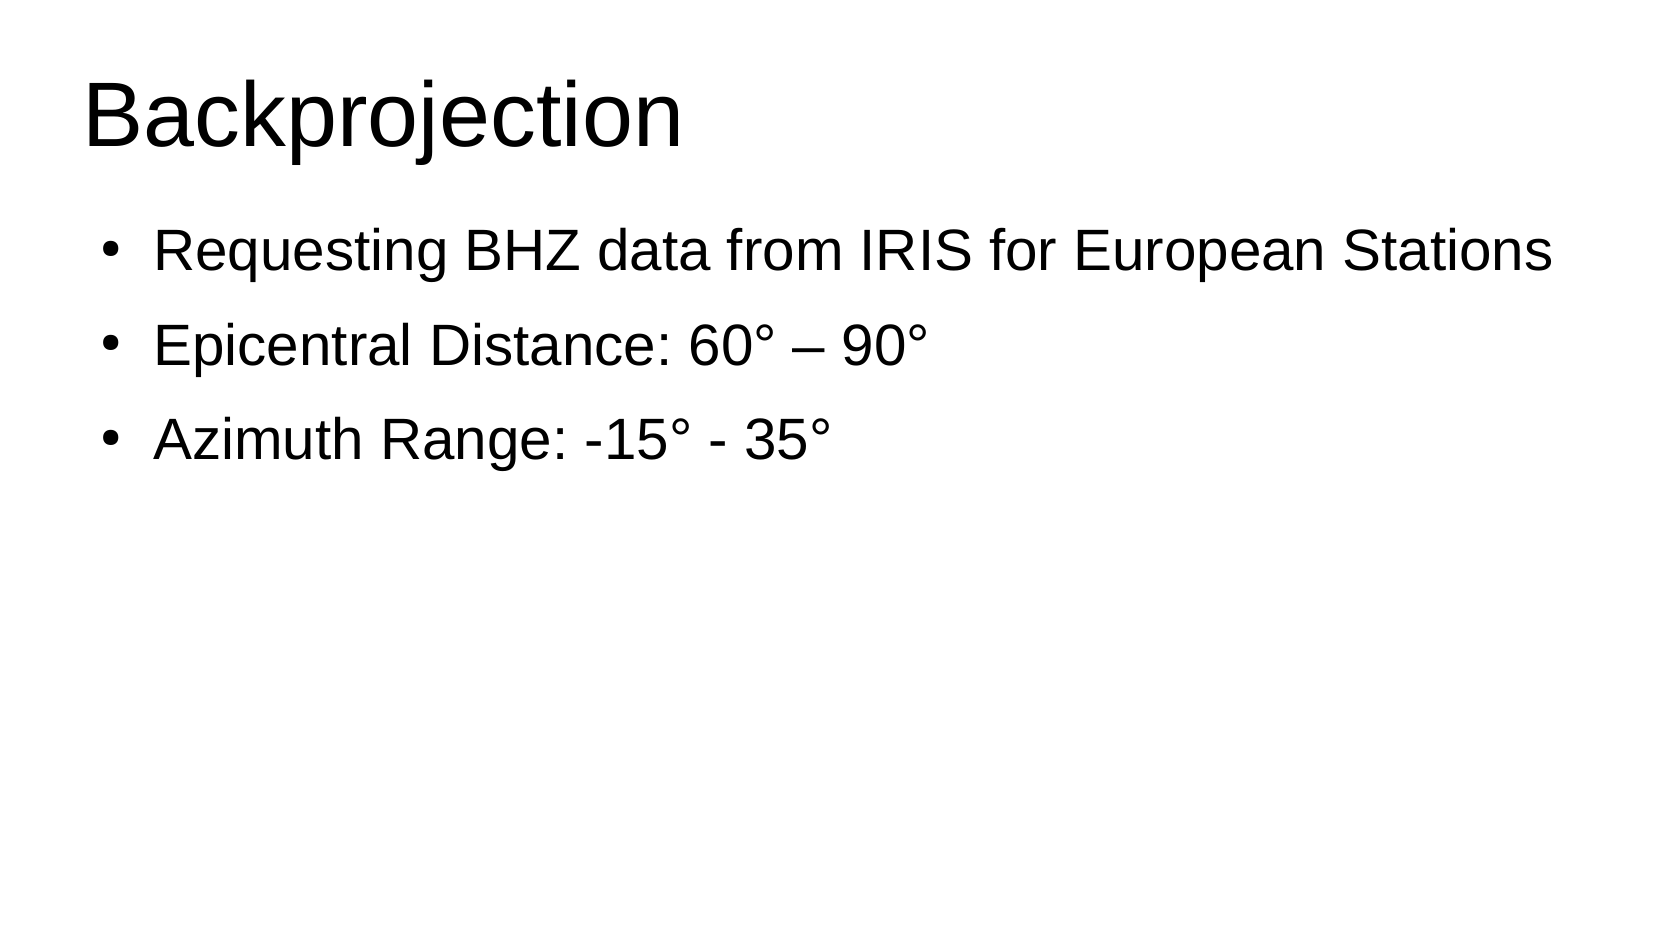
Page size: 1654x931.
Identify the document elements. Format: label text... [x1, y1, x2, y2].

list Requesting BHZ data from IRIS for European Stations Epicentral Distance: 60° – 90° Azimuth Range: -15° - 35° [82, 217, 1571, 758]
title Backprojection [82, 37, 1571, 193]
